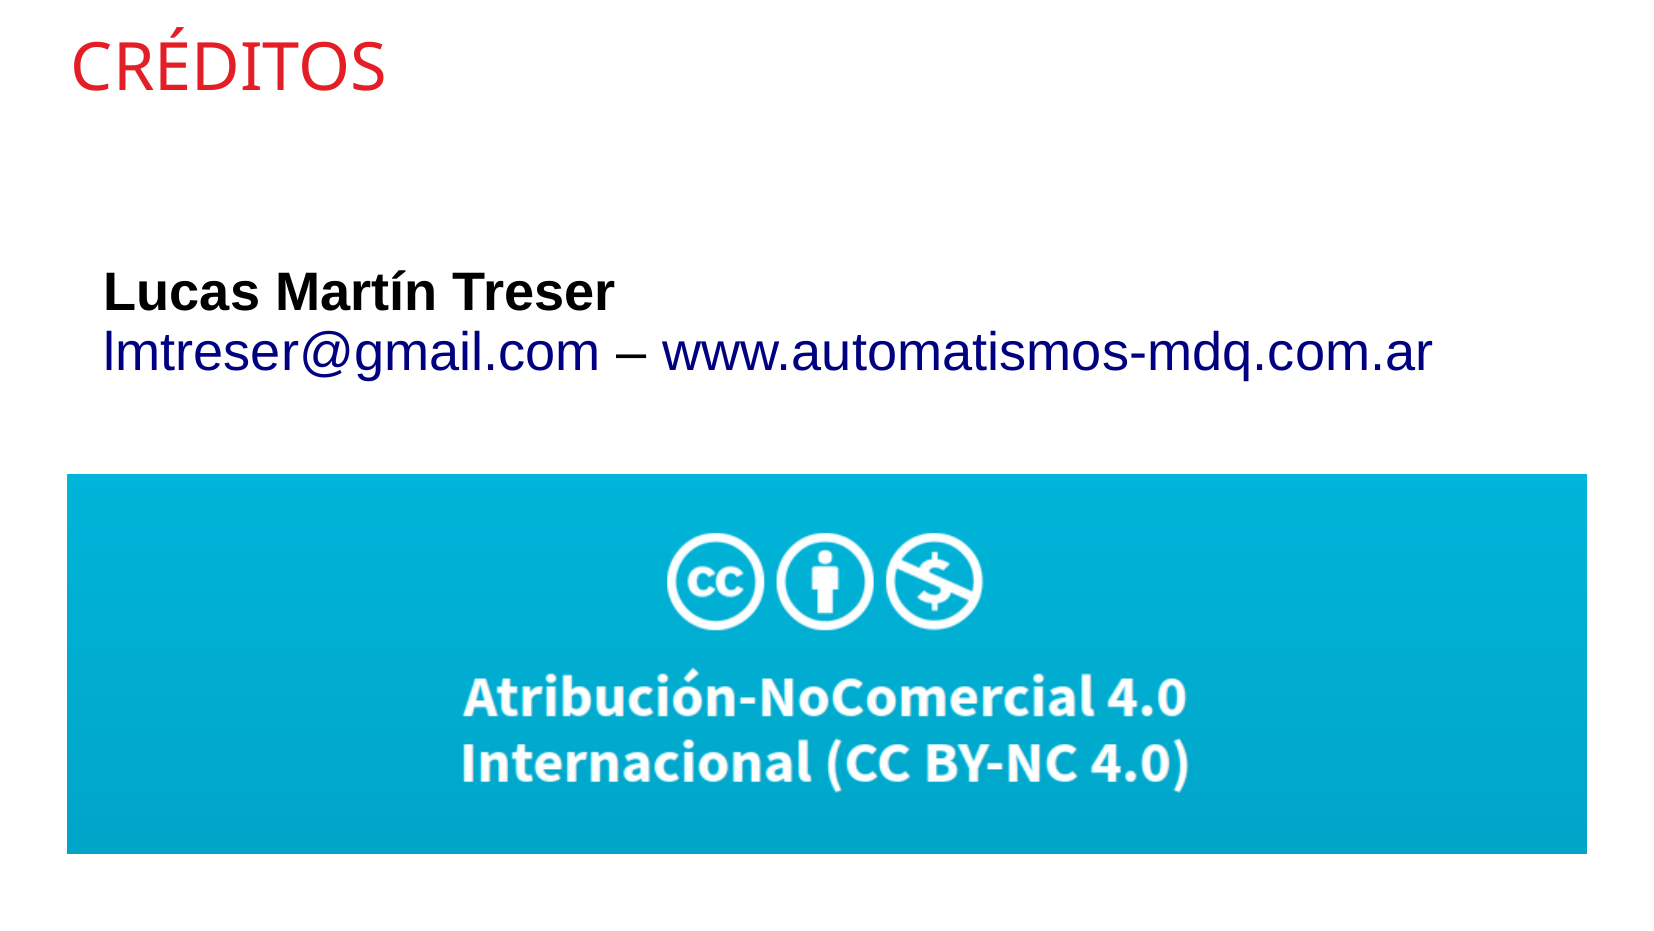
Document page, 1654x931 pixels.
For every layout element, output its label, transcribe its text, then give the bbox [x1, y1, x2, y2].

picture [67, 474, 1587, 854]
text_box Lucas Martín Treser lmtreser@gmail.com – www.automatismos-mdq.com.ar [88, 253, 1565, 402]
title CRÉDITOS [70, 11, 1347, 118]
